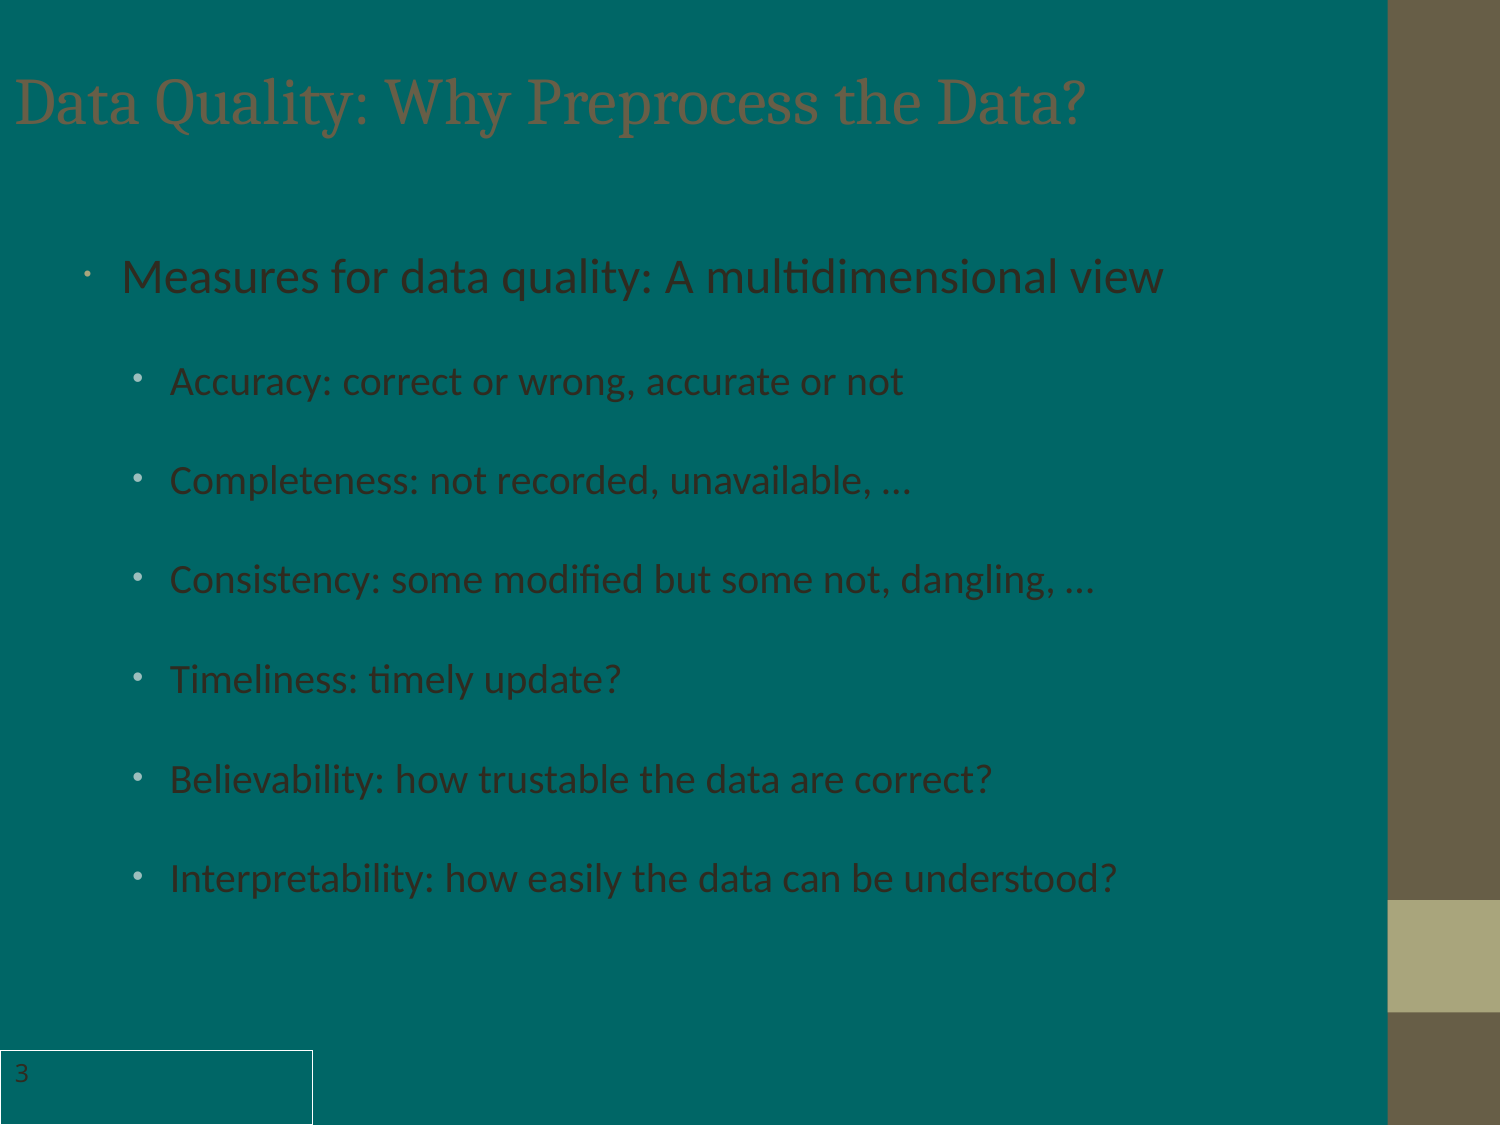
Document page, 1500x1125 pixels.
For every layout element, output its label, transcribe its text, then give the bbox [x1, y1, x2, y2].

list Measures for data quality: A multidimensional view Accuracy: correct or wrong, accurate or not Completeness: not recorded, unavailable, … Consistency: some modified but some not, dangling, … Timeliness: timely update? Believability: how trustable the data are correct? Interpretability: how easily the data can be understood? [50, 212, 1425, 1024]
title Data Quality: Why Preprocess the Data? [0, 50, 1500, 163]
slide_number <number> [0, 1050, 313, 1125]
